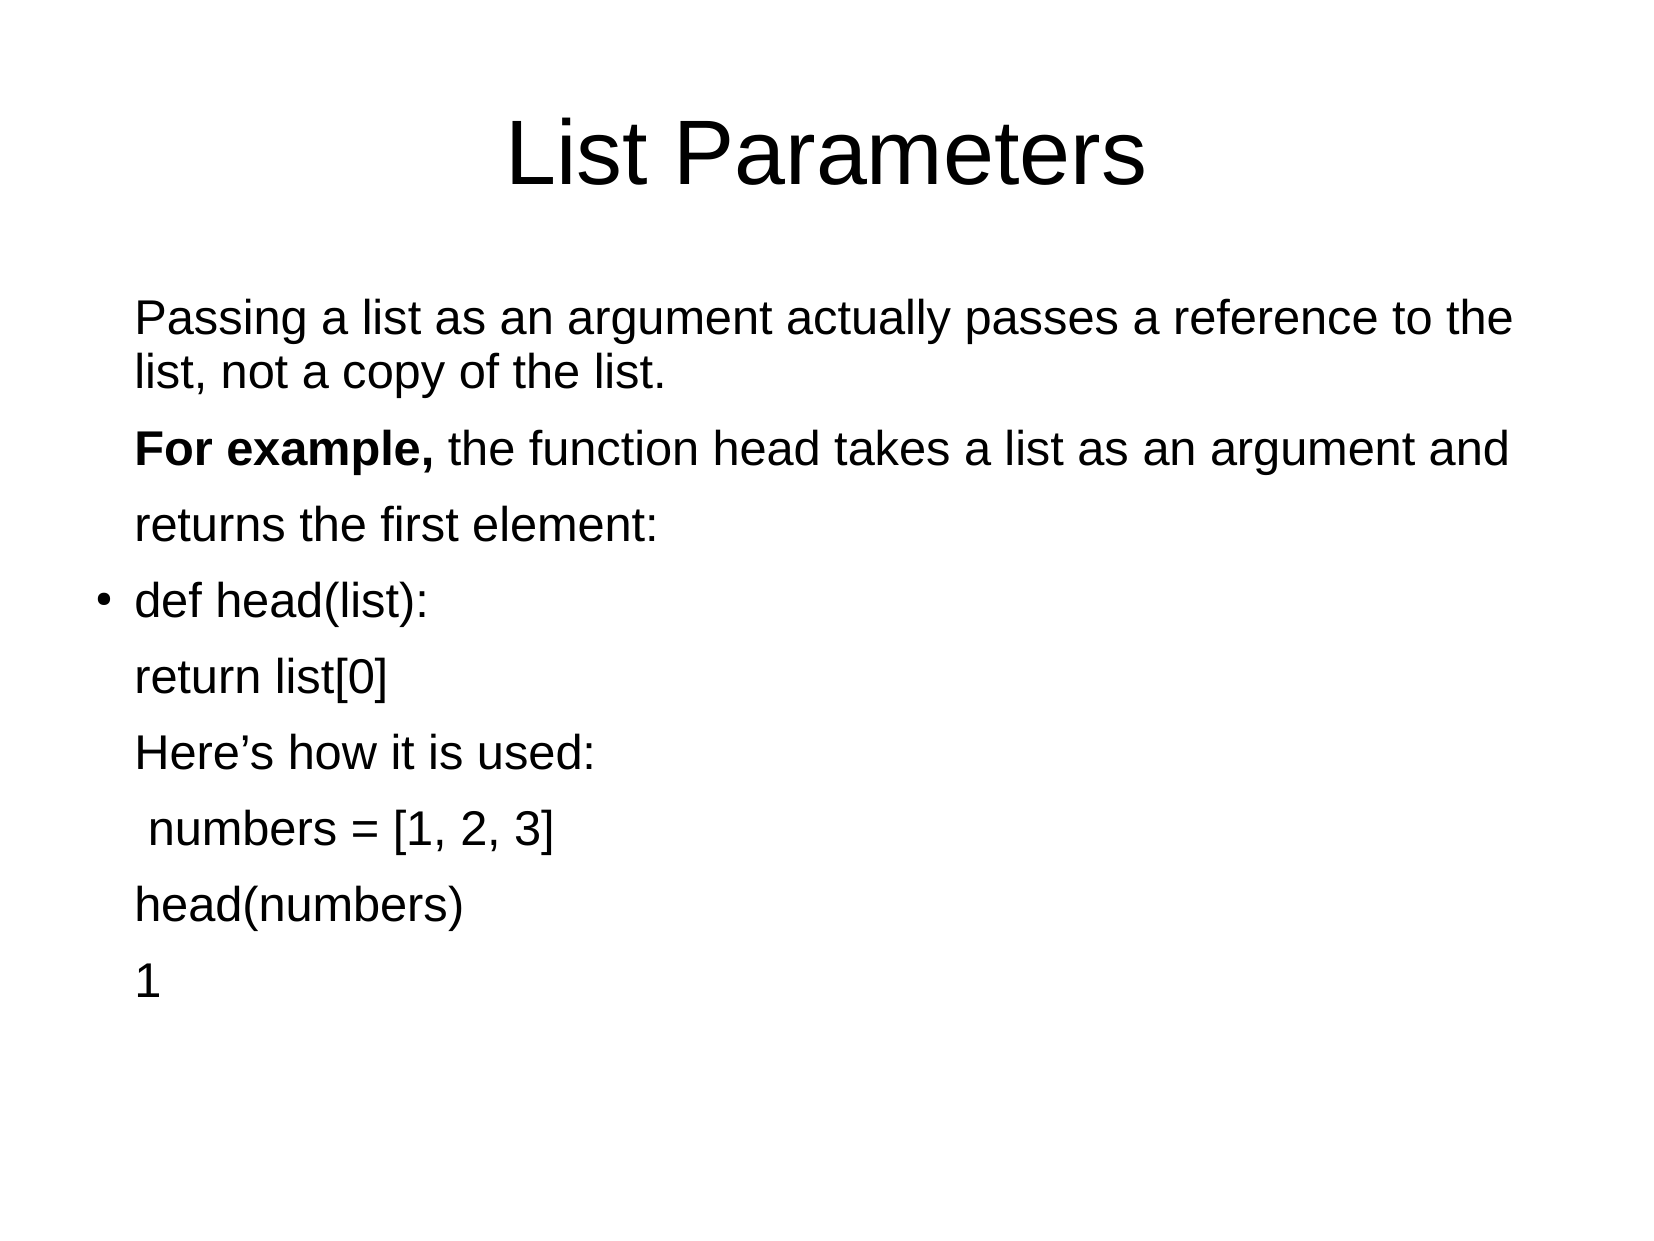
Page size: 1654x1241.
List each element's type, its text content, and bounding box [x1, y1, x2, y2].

title List Parameters [82, 49, 1571, 257]
list Passing a list as an argument actually passes a reference to the list, not a copy of the list. For example, the function head takes a list as an argument and returns the first element: def head(list): return list[0] Here’s how it is used: numbers = [1, 2, 3] head(numbers) 1 [82, 290, 1571, 1010]
